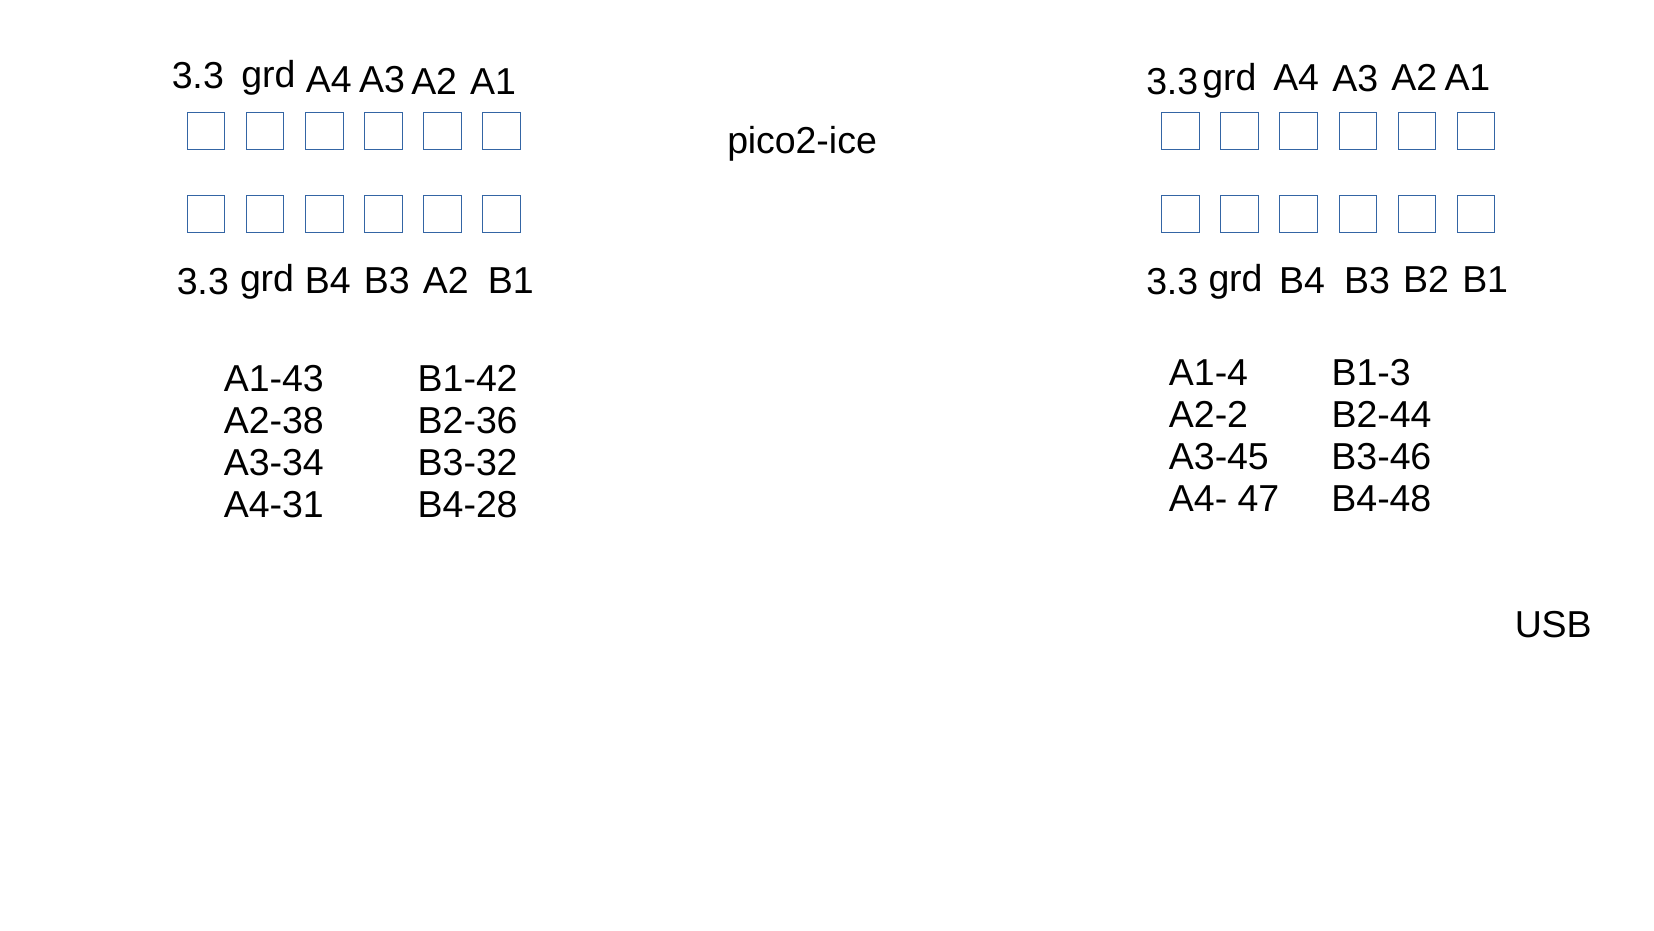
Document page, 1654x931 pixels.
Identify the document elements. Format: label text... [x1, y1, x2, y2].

text_box B3 [1329, 251, 1405, 309]
text_box A1 [1453, 49, 1506, 107]
text_box grd [1193, 250, 1278, 308]
text_box [1339, 112, 1377, 150]
text_box [246, 112, 284, 150]
text_box B3 [349, 251, 408, 309]
text_box A1-43 B1-42 A2-38 B2-36 A3-34 B3-32 A4-31 B4-28 [209, 350, 577, 571]
text_box B2 [1388, 251, 1447, 308]
text_box A3 [1317, 50, 1393, 108]
text_box [1220, 195, 1259, 233]
text_box [1398, 112, 1436, 150]
text_box pico2-ice [712, 112, 976, 212]
text_box [246, 195, 284, 233]
text_box A3 [344, 51, 420, 109]
text_box B4 [290, 251, 349, 309]
text_box 3.3 [162, 253, 244, 310]
text_box [482, 112, 521, 150]
text_box A4 [291, 51, 344, 109]
text_box 3.3 [1131, 253, 1214, 311]
text_box [1279, 195, 1318, 233]
text_box A2 [408, 251, 473, 309]
text_box [305, 112, 344, 150]
text_box grd [226, 46, 311, 104]
text_box [1161, 112, 1200, 150]
text_box [482, 195, 521, 233]
text_box B4 [1264, 251, 1329, 309]
text_box A1-4 B1-3 A2-2 B2-44 A3-45 B3-46 A4- 47 B4-48 [1154, 344, 1522, 565]
text_box grd [225, 250, 309, 308]
text_box [1220, 112, 1259, 150]
text_box 3.3 [157, 46, 226, 104]
text_box B1 [473, 251, 549, 309]
text_box A1 [455, 52, 531, 110]
text_box USB [1500, 595, 1607, 653]
text_box A4 [1258, 49, 1334, 107]
text_box [187, 112, 225, 150]
text_box [364, 112, 403, 150]
text_box [305, 195, 344, 233]
text_box grd [1187, 49, 1258, 107]
text_box [1457, 112, 1495, 150]
text_box [1398, 195, 1436, 233]
text_box B1 [1447, 251, 1523, 308]
text_box [364, 195, 403, 233]
text_box [1339, 195, 1377, 233]
text_box [423, 195, 462, 233]
text_box [187, 195, 225, 233]
text_box 3.3 [1131, 52, 1214, 110]
text_box [1279, 112, 1318, 150]
text_box A2 [1376, 49, 1453, 107]
text_box [1161, 195, 1200, 233]
text_box A2 [396, 52, 455, 110]
text_box [1457, 195, 1495, 233]
text_box [423, 112, 462, 150]
